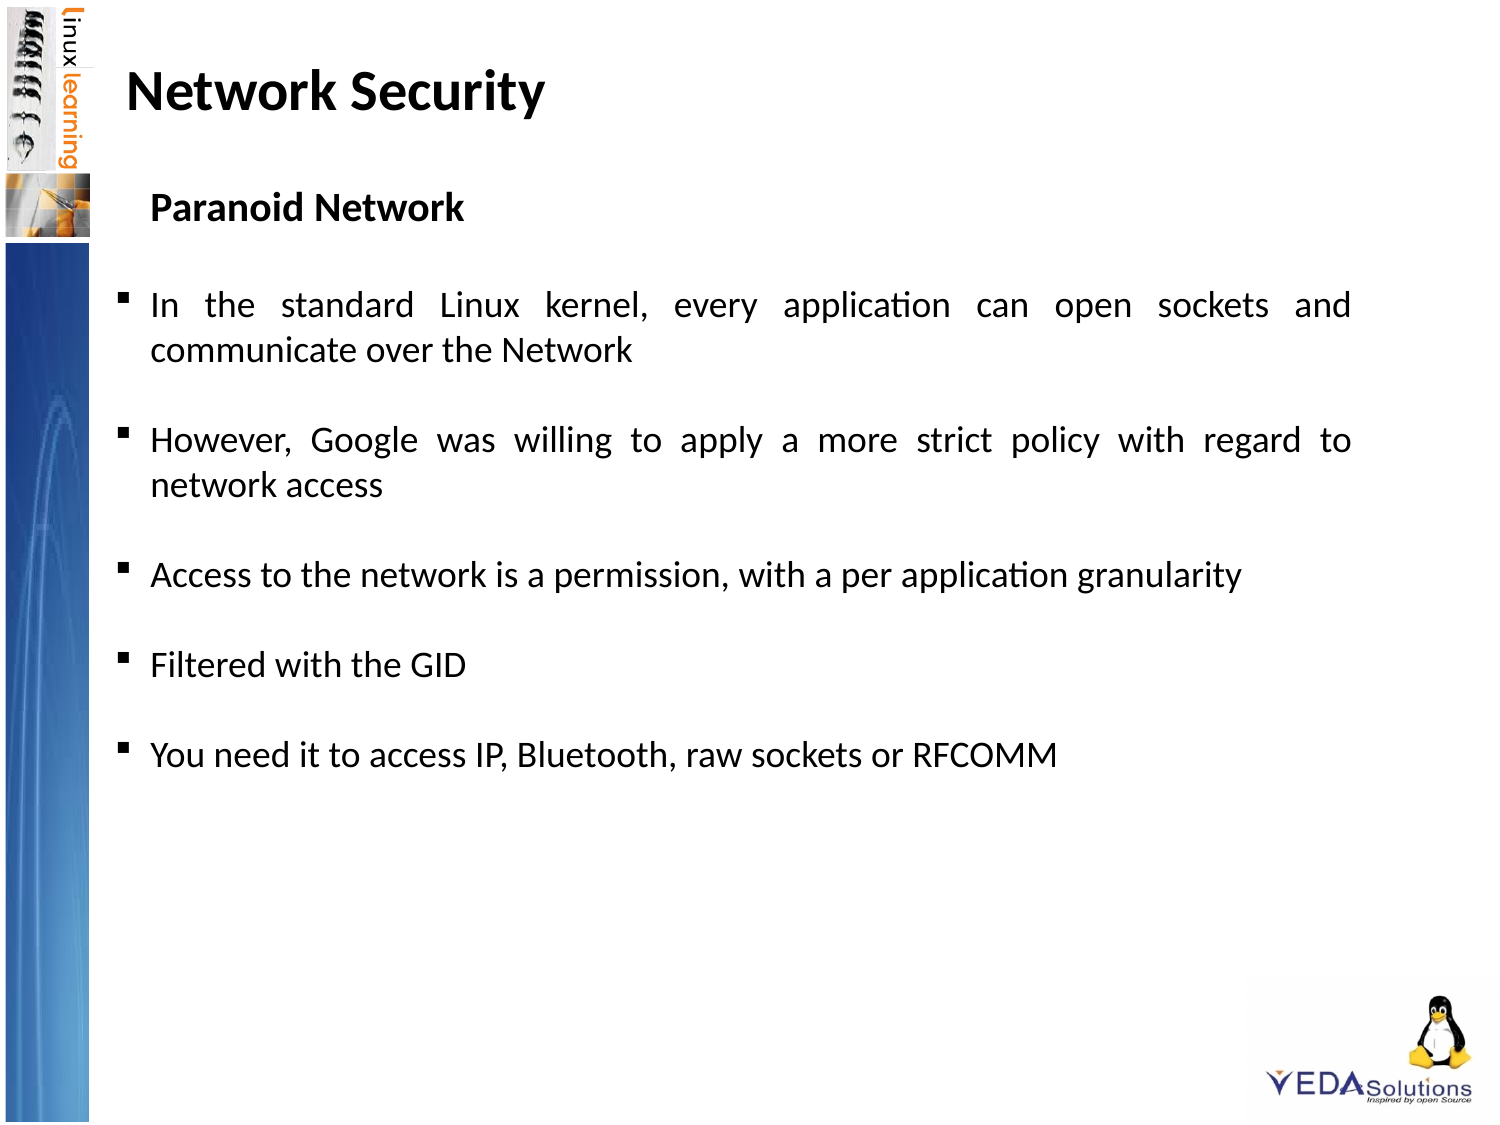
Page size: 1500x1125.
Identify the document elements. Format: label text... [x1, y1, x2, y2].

picture [5, 243, 89, 1122]
text_box Paranoid Network In the standard Linux kernel, every application can open sockets and communicate over the Network However, Google was willing to apply a more strict policy with regard to network access Access to the network is a permission, with a per application granularity Filtered with the GID You need it to access IP, Bluetooth, raw sockets or RFCOMM [100, 172, 1369, 982]
text_box Network Security [112, 45, 1425, 197]
picture [1245, 977, 1500, 1125]
picture [5, 0, 97, 237]
